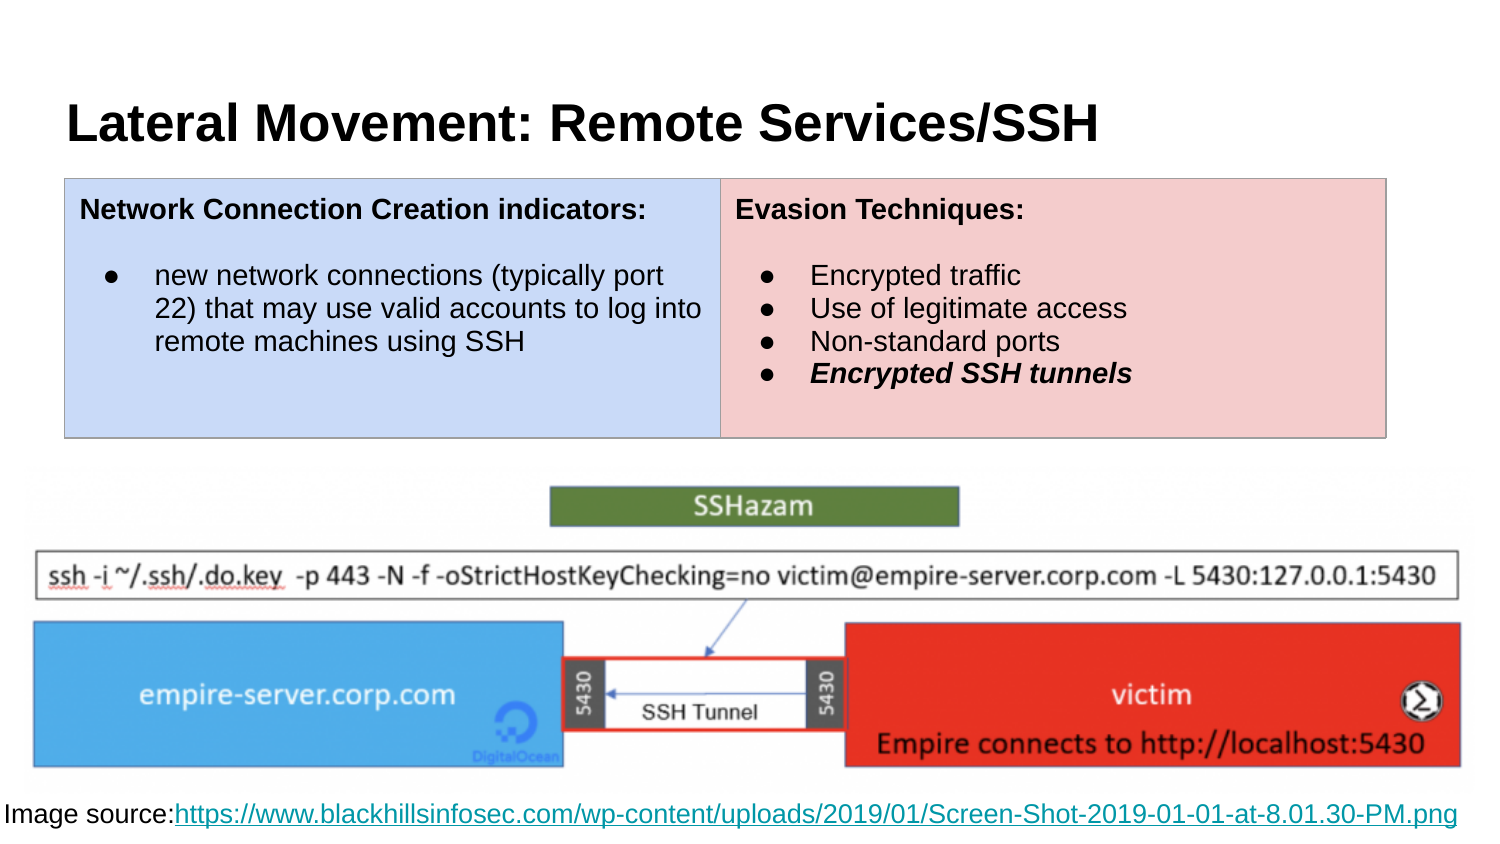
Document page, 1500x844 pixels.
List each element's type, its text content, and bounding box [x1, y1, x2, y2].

title Lateral Movement: Remote Services/SSH [51, 72, 1449, 167]
text_box Image source:https://www.blackhillsinfosec.com/wp-content/uploads/2019/01/Screen-Shot-2019-01-01-at-8.01.30-PM.png [0, 780, 1489, 844]
picture [24, 466, 1475, 780]
table_header Network Connection Creation indicators: new network connections (typically port 22) that may use valid accounts to log into remote machines using SSH [65, 179, 720, 437]
table_header Evasion Techniques: Encrypted traffic Use of legitimate access Non-standard ports Encrypted SSH tunnels [721, 179, 1385, 437]
